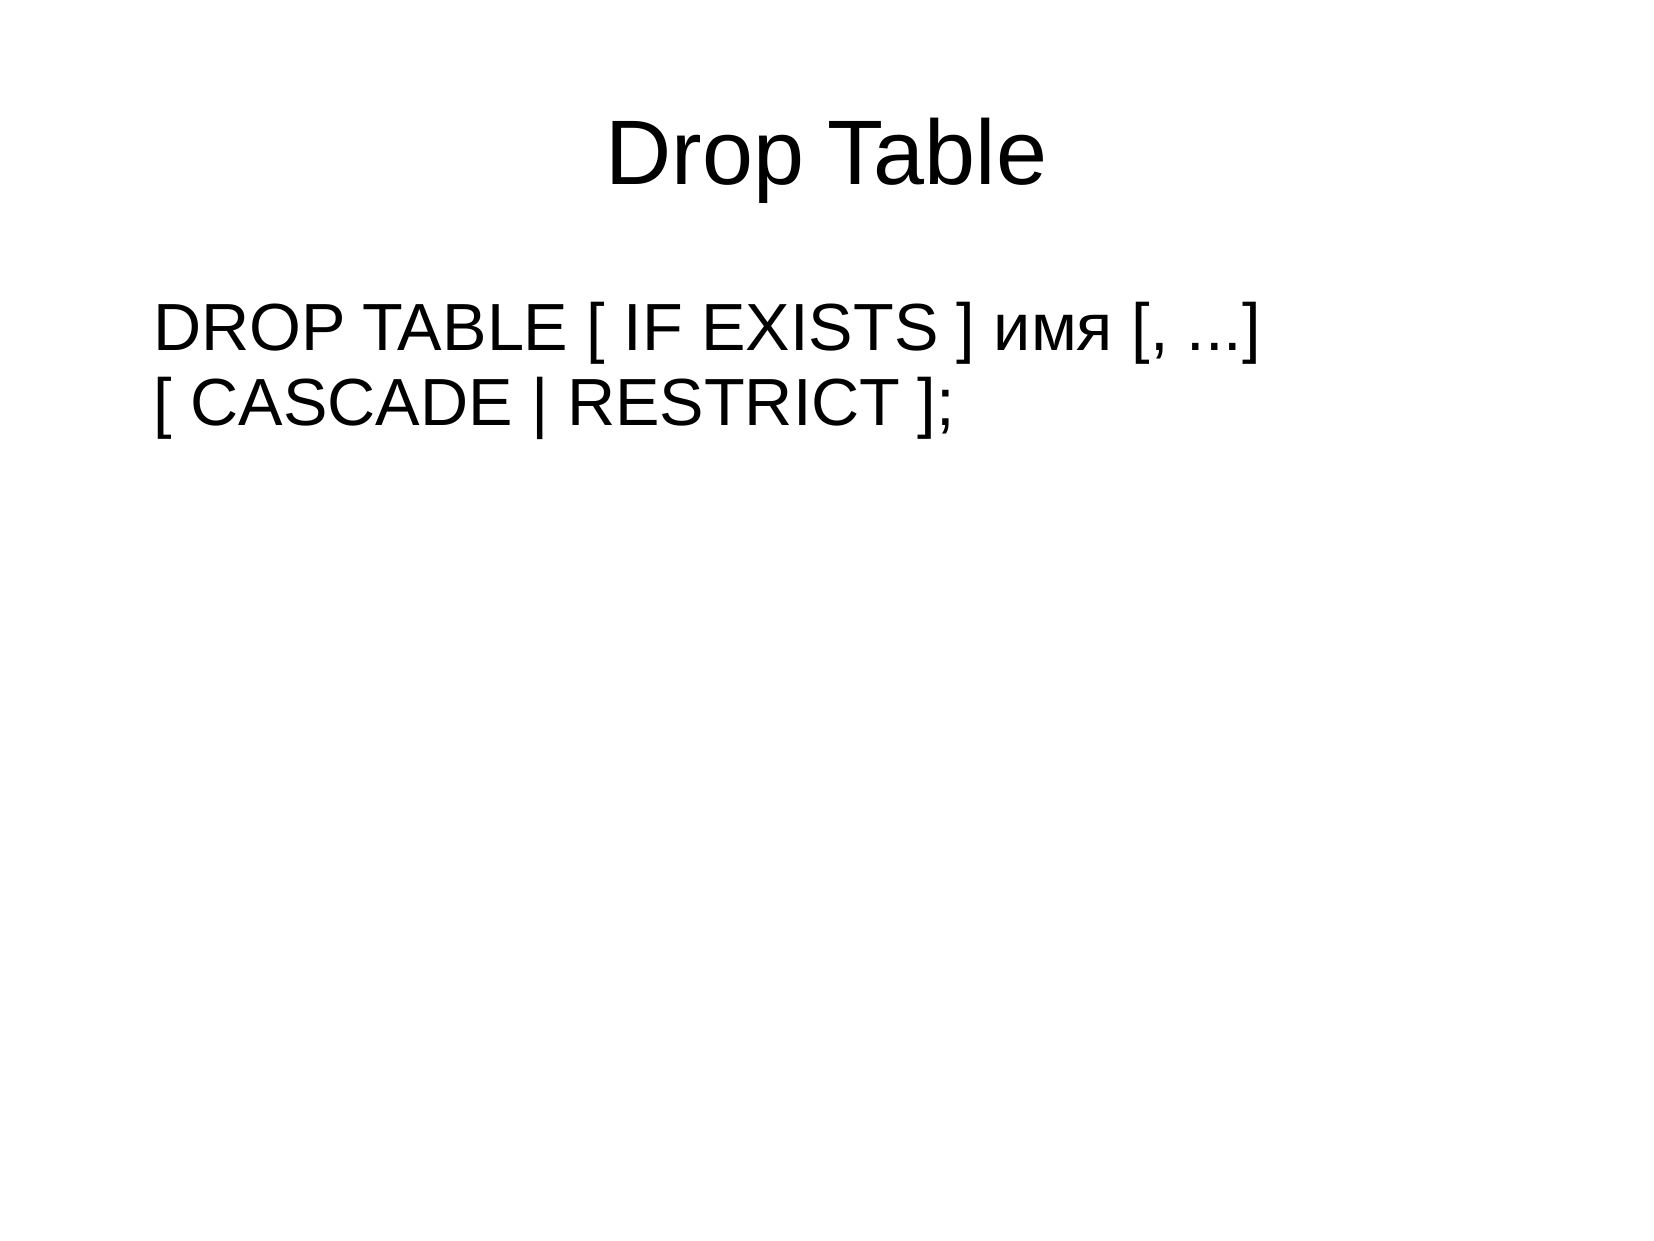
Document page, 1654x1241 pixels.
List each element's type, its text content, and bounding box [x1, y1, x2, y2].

title Drop Table [82, 49, 1571, 257]
list DROP TABLE [ IF EXISTS ] имя [, ...] [ CASCADE | RESTRICT ]; [82, 290, 1571, 1010]
